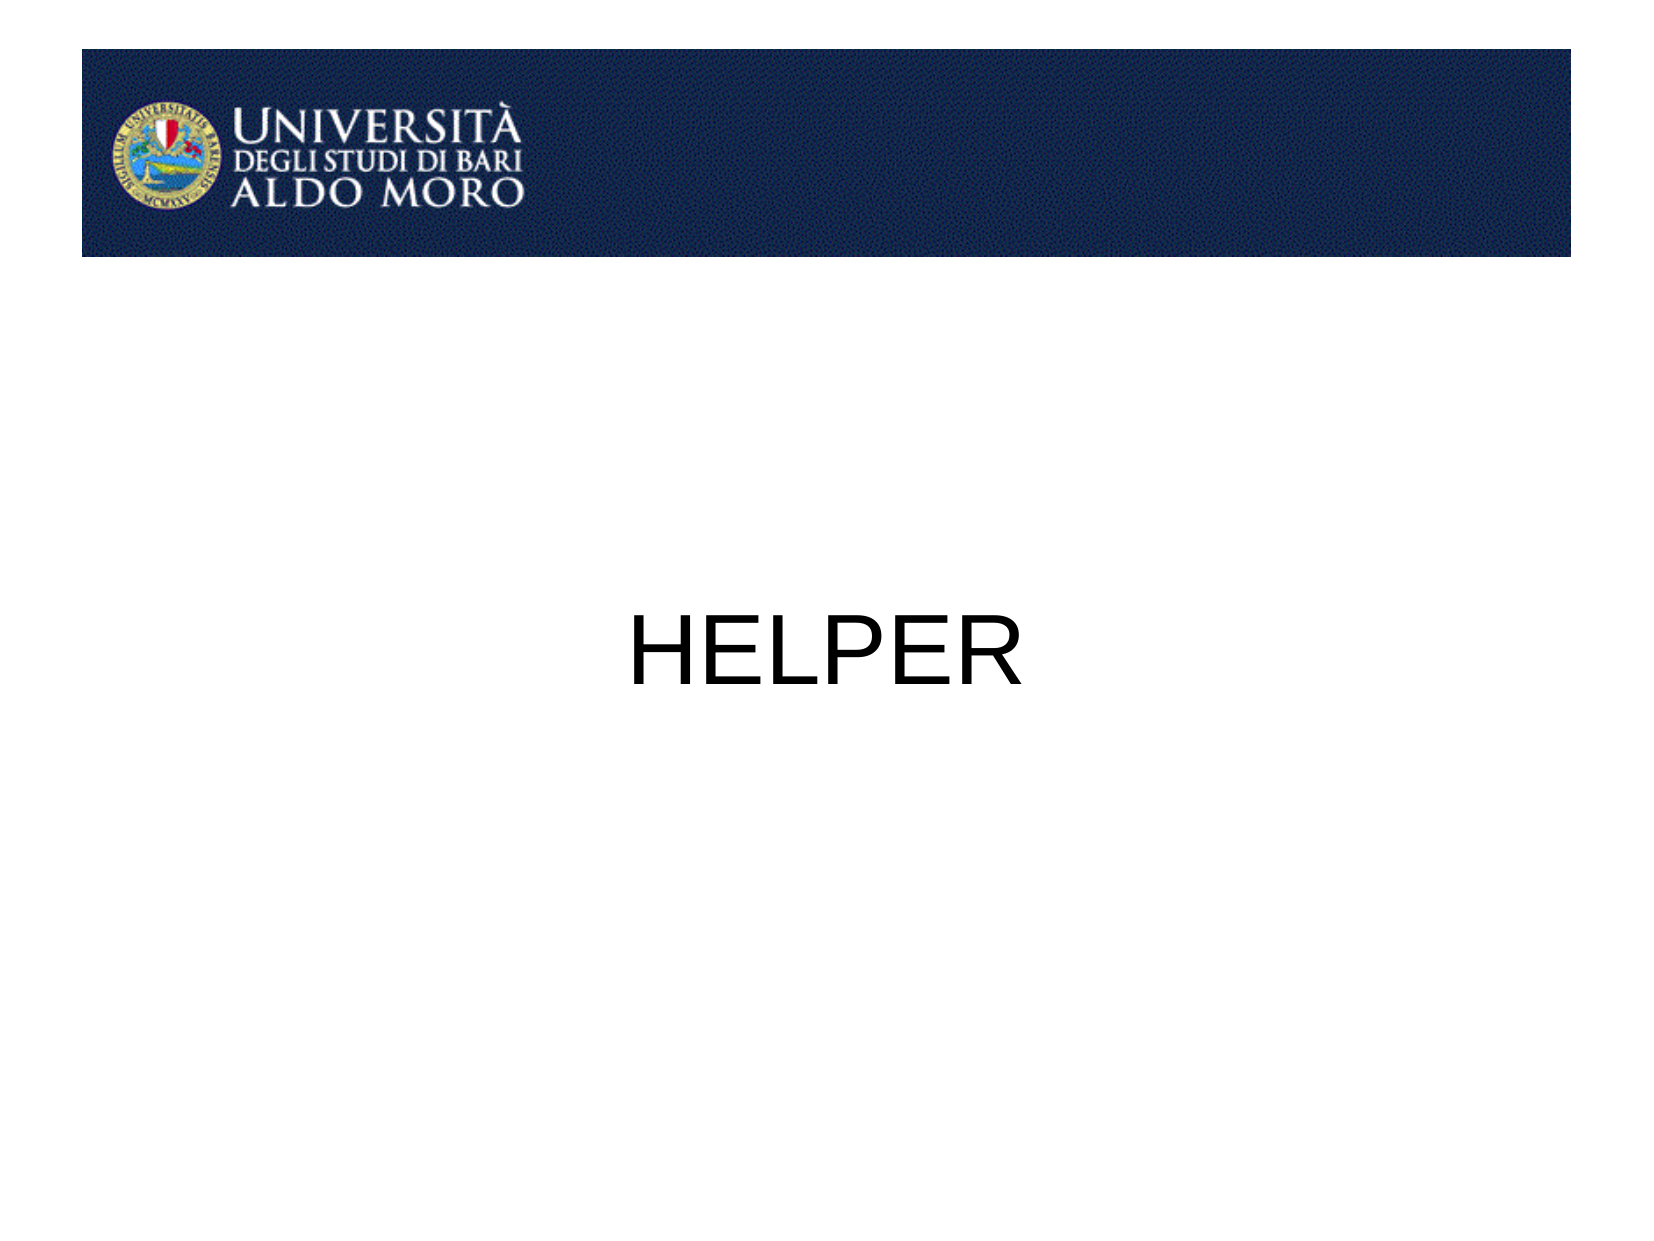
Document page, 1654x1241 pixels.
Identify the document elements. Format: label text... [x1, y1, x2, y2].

subtitle HELPER [82, 290, 1571, 1010]
picture [82, 49, 1571, 257]
